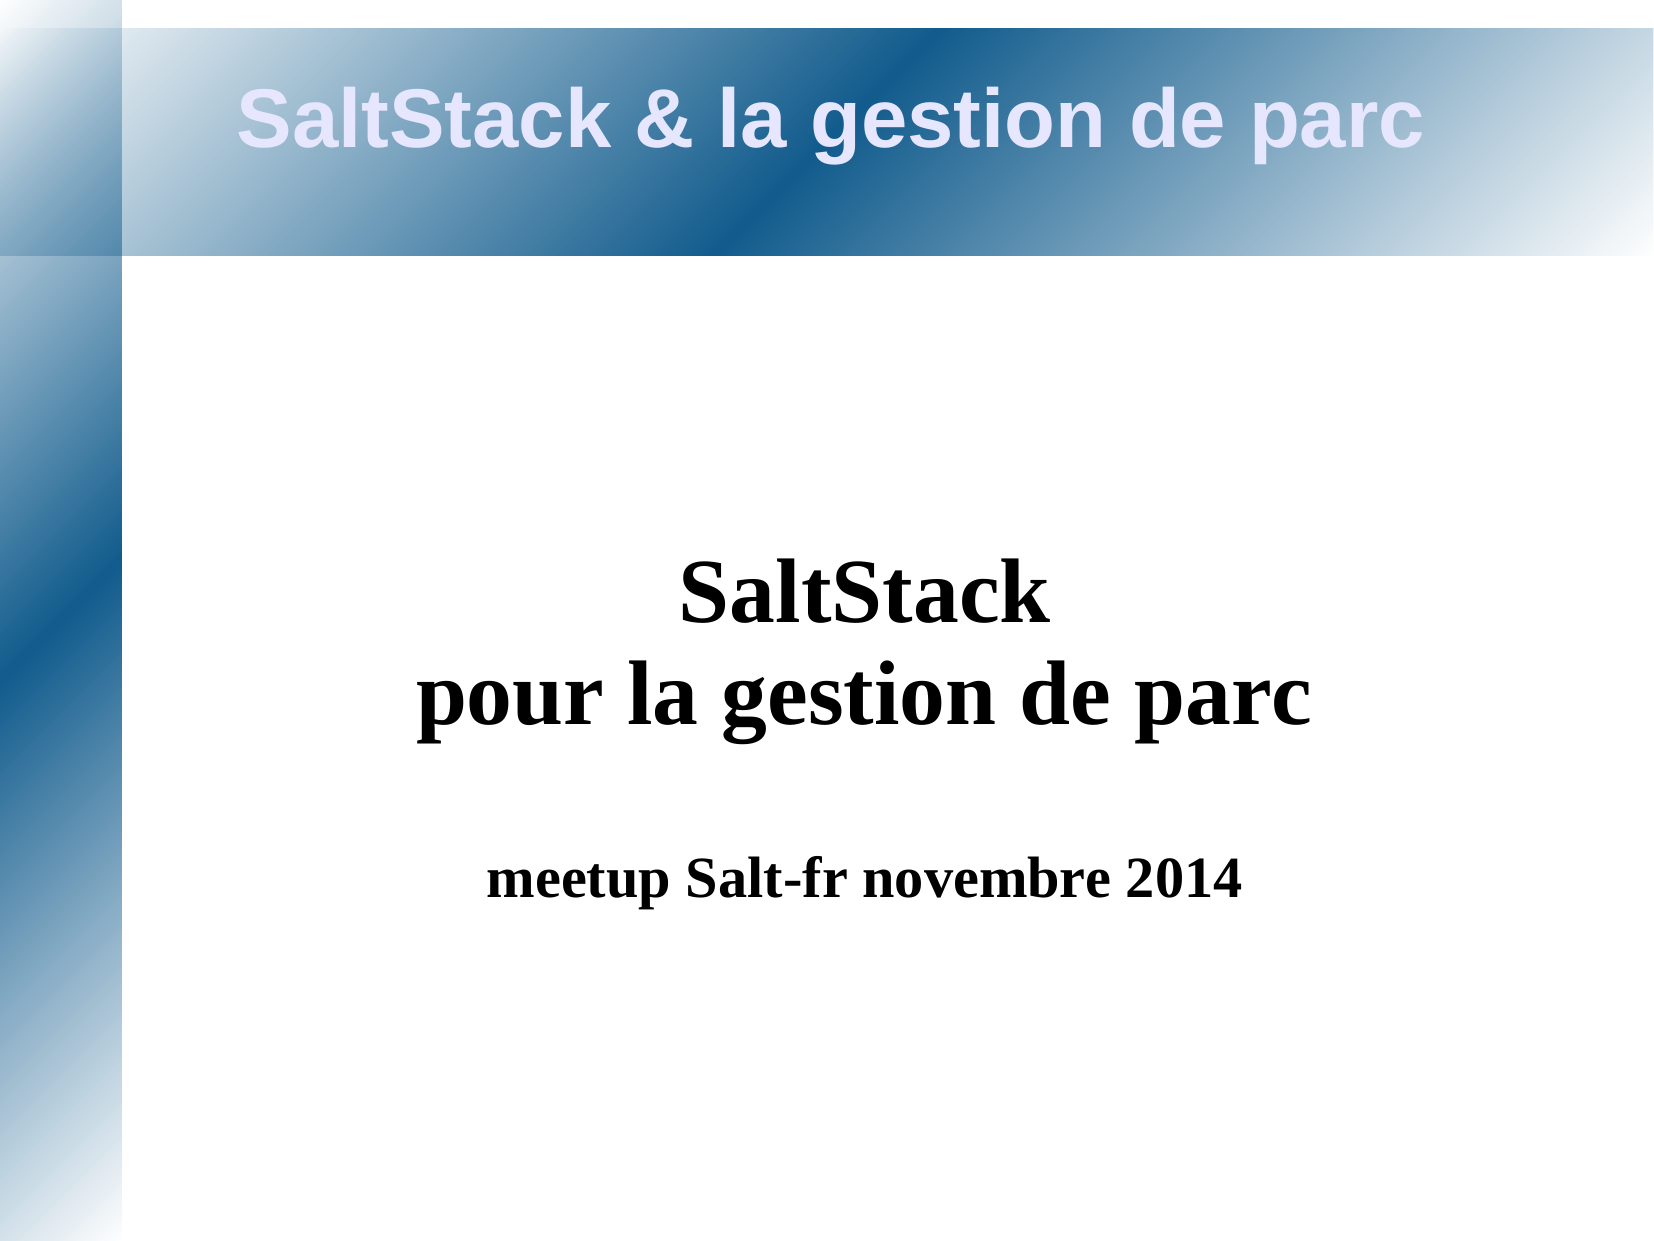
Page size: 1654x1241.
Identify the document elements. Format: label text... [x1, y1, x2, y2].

title SaltStack & la gestion de parc [125, 71, 1538, 165]
subtitle SaltStack pour la gestion de parc meetup Salt-fr novembre 2014 [127, 323, 1603, 1128]
